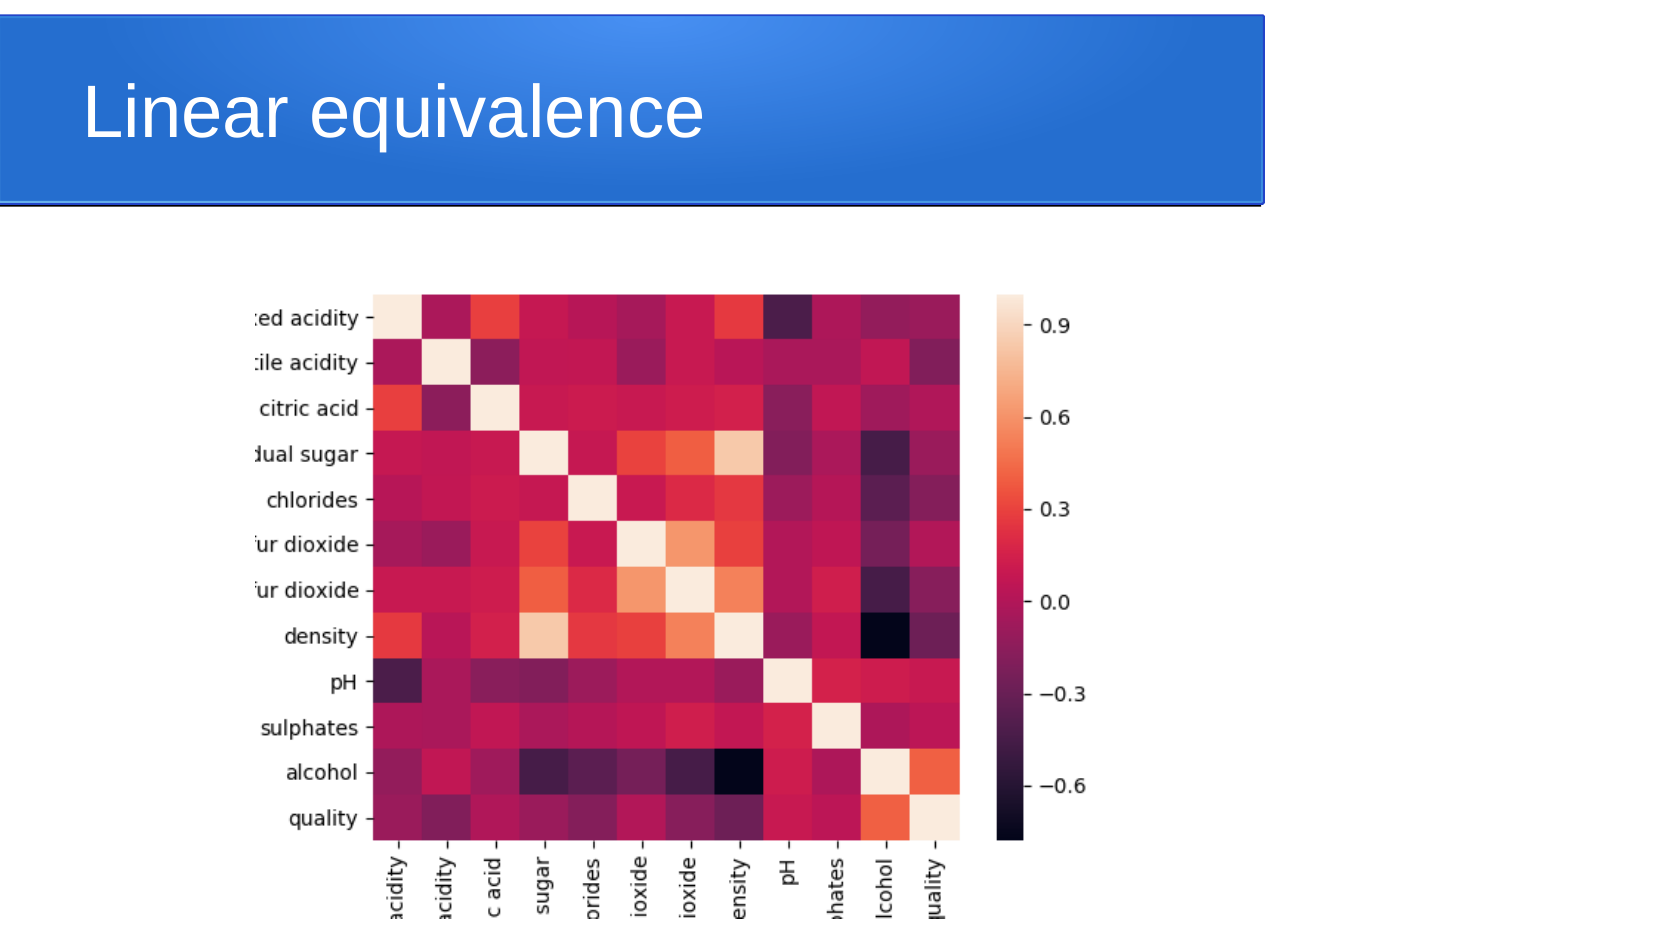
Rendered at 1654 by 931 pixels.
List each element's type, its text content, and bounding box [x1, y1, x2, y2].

title Linear equivalence [82, 35, 1235, 189]
picture [255, 209, 1201, 919]
